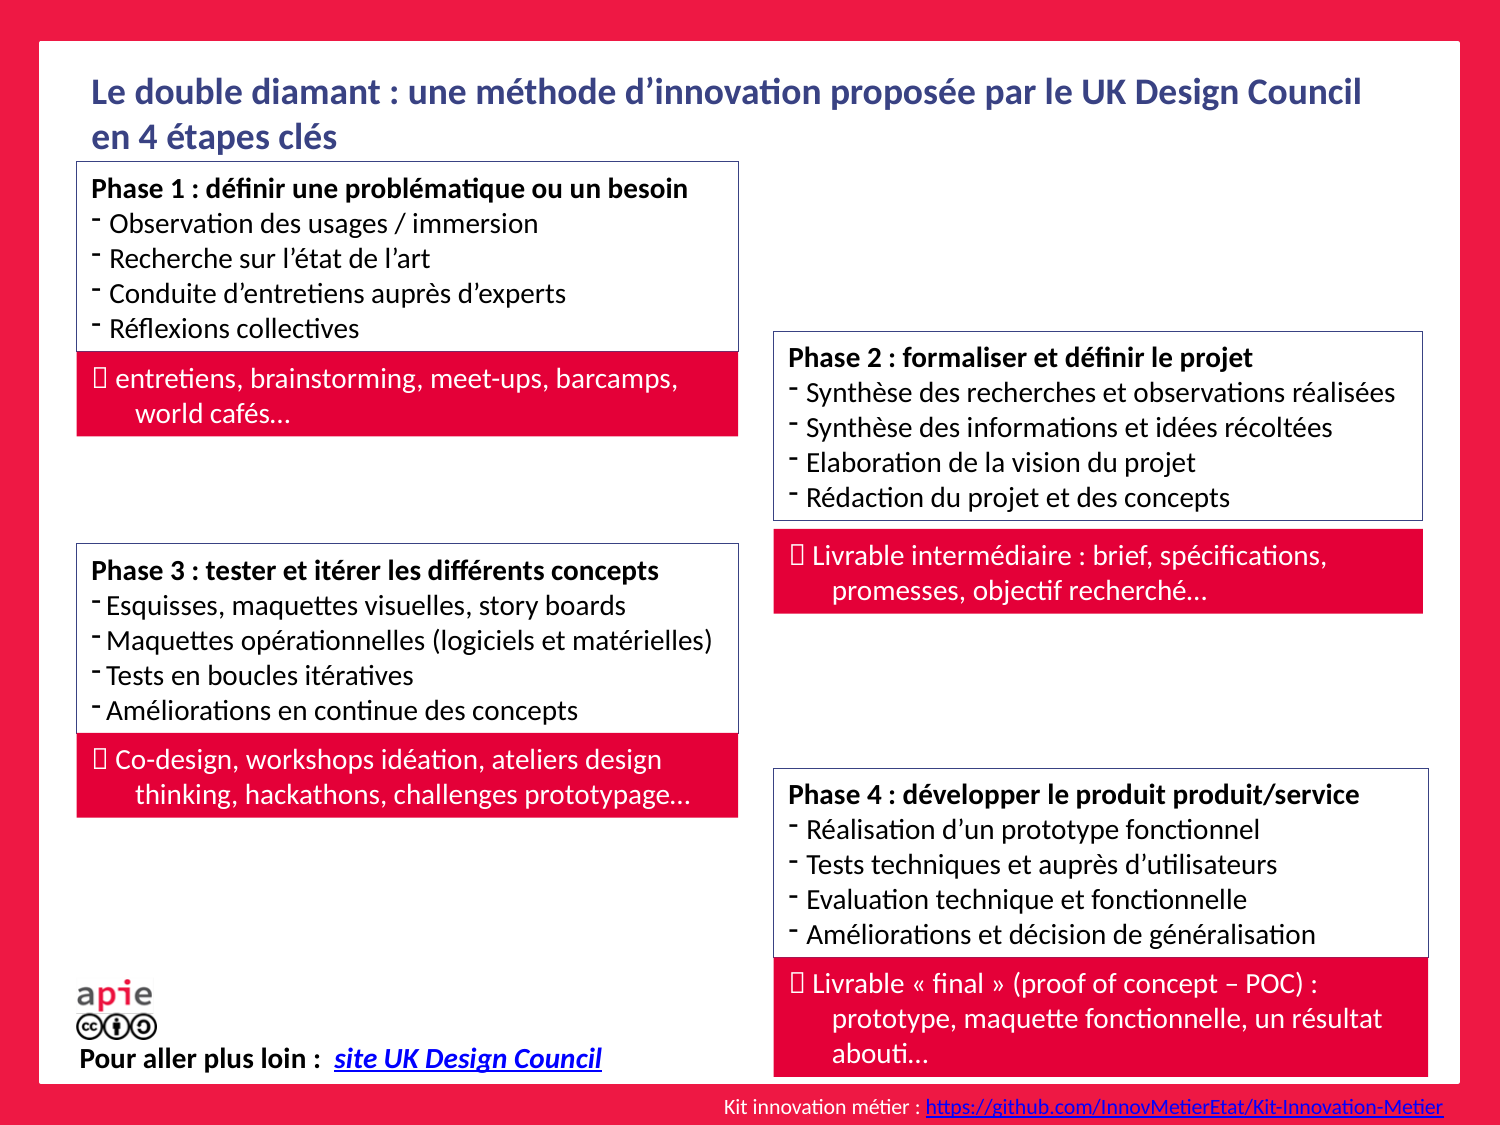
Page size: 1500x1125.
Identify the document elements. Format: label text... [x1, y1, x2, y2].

picture [76, 977, 157, 1040]
text_box Pour aller plus loin : site UK Design Council [64, 1031, 857, 1082]
text_box  Livrable intermédiaire : brief, spécifications, promesses, objectif recherché… [773, 528, 1423, 614]
text_box Phase 4 : développer le produit produit/service Réalisation d’un prototype fonctionnel Tests techniques et auprès d’utilisateurs Evaluation technique et fonctionnelle Améliorations et décision de généralisation [773, 768, 1429, 957]
text_box Le double diamant : une méthode d’innovation proposée par le UK Design Council en 4 étapes clés [76, 59, 1423, 165]
text_box  entretiens, brainstorming, meet-ups, barcamps, world cafés… [76, 351, 739, 437]
text_box Phase 2 : formaliser et définir le projet Synthèse des recherches et observations réalisées Synthèse des informations et idées récoltées Elaboration de la vision du projet Rédaction du projet et des concepts [773, 331, 1423, 521]
text_box  Livrable « final » (proof of concept – POC) : prototype, maquette fonctionnelle, un résultat abouti… [773, 957, 1429, 1077]
text_box Phase 3 : tester et itérer les différents concepts Esquisses, maquettes visuelles, story boards Maquettes opérationnelles (logiciels et matérielles) Tests en boucles itératives Améliorations en continue des concepts [76, 543, 739, 732]
text_box Phase 1 : définir une problématique ou un besoin Observation des usages / immersion Recherche sur l’état de l’art Conduite d’entretiens auprès d’experts Réflexions collectives [76, 161, 739, 351]
text_box  Co-design, workshops idéation, ateliers design thinking, hackathons, challenges prototypage… [76, 732, 739, 818]
